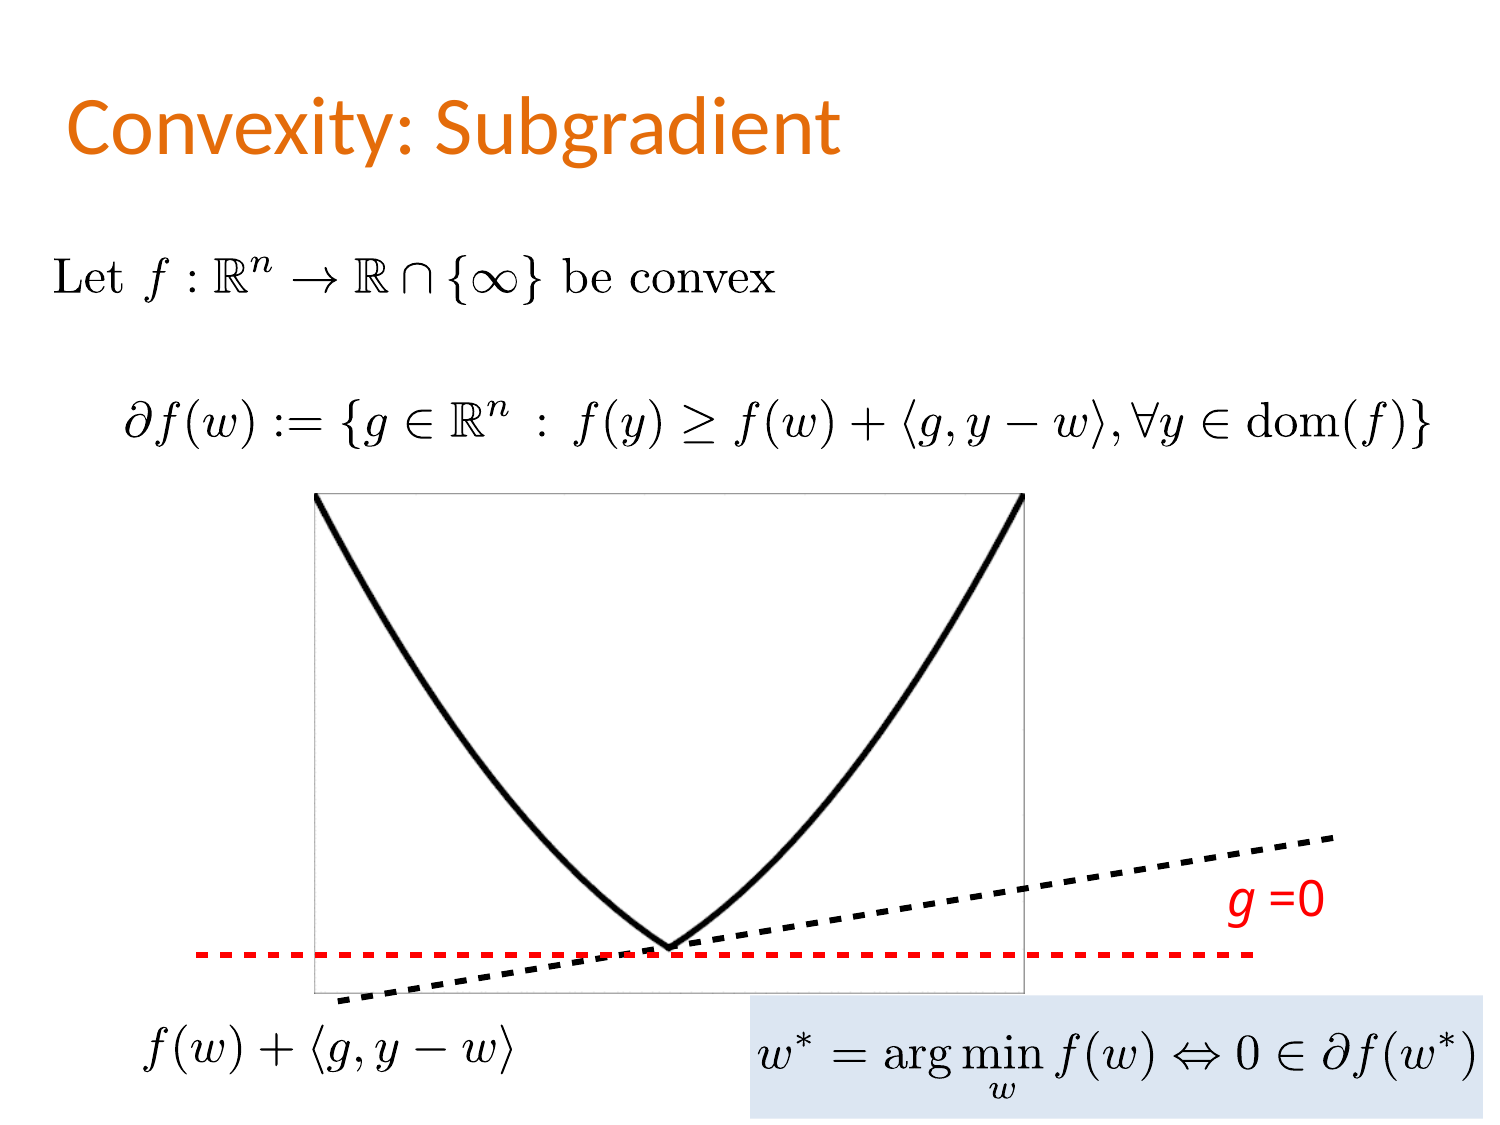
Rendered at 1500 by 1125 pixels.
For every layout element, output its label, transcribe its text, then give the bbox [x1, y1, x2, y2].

text_box [123, 399, 1434, 449]
text_box [750, 995, 1483, 1119]
text_box Convexity: Subgradient [51, 27, 1432, 215]
text_box [52, 255, 776, 305]
picture [314, 493, 1025, 994]
text_box g =0 [1212, 855, 1347, 942]
text_box [140, 1024, 518, 1075]
